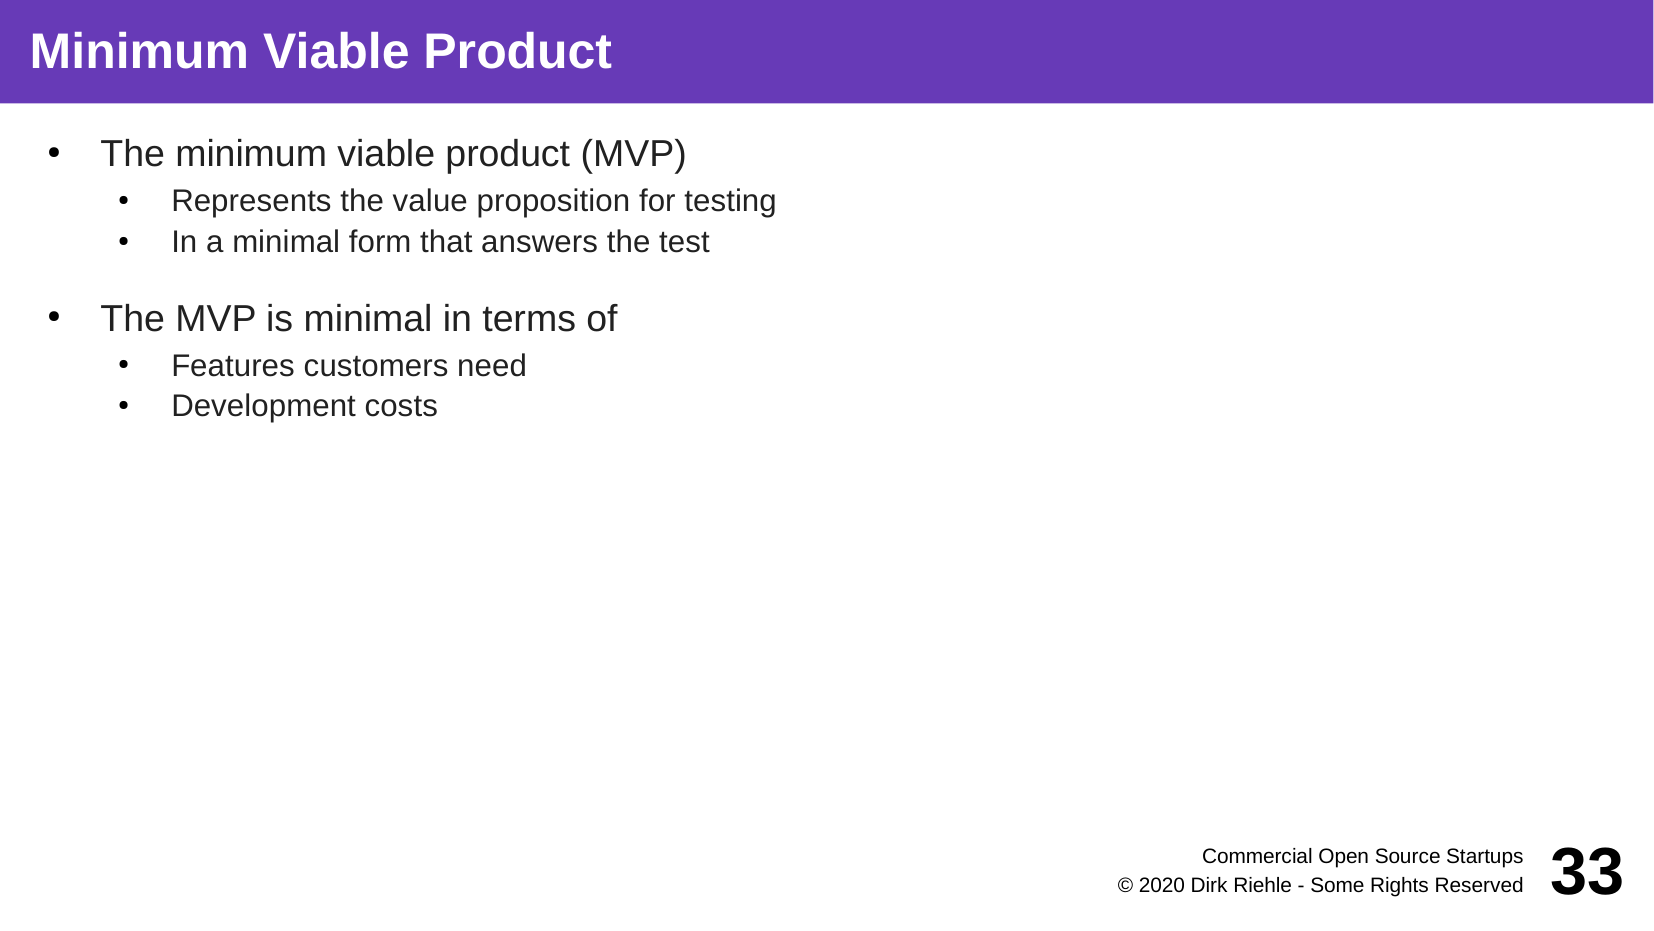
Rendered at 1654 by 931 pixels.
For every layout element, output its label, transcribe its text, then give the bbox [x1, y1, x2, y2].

list The minimum viable product (MVP) Represents the value proposition for testing In a minimal form that answers the test The MVP is minimal in terms of Features customers need Development costs [29, 132, 1625, 813]
title Minimum Viable Product [0, 0, 1654, 104]
